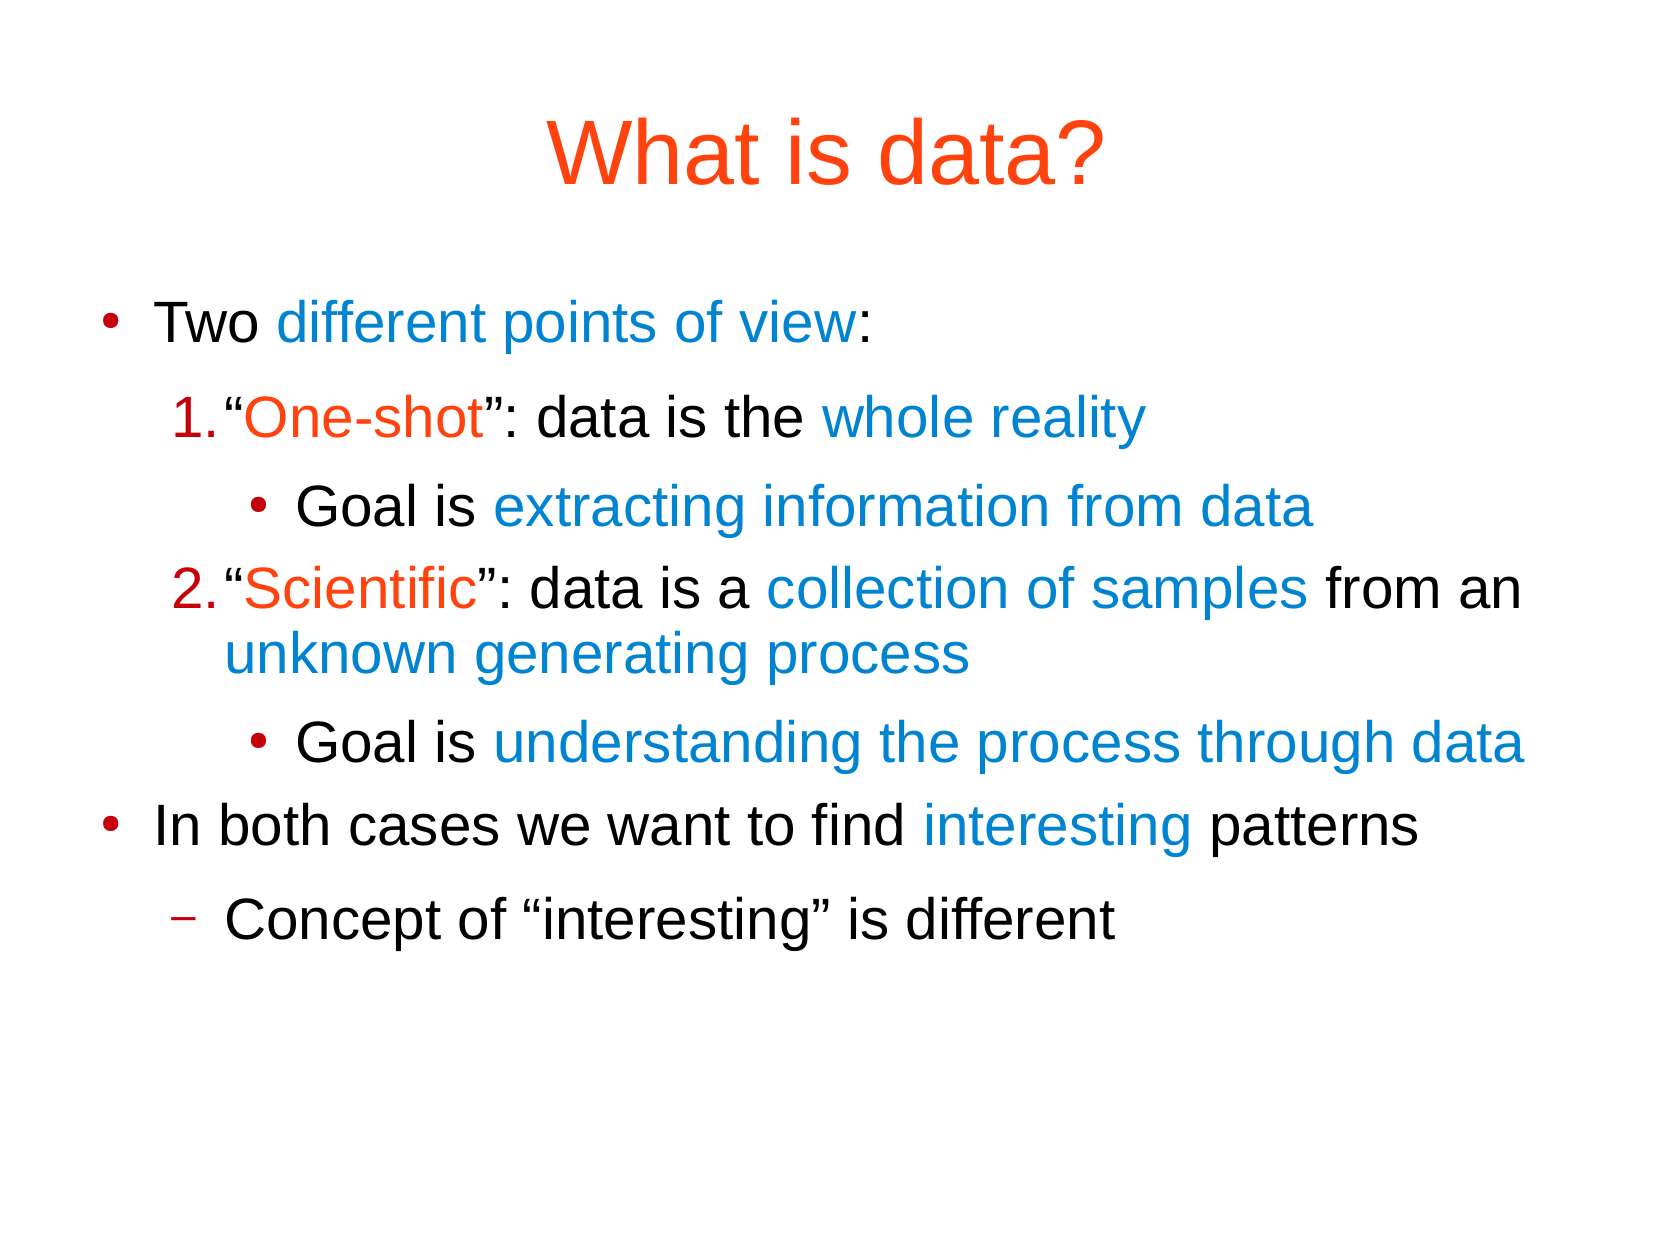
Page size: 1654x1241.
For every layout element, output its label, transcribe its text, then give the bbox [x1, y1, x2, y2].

list Two different points of view: “One-shot”: data is the whole reality Goal is extracting information from data “Scientific”: data is a collection of samples from an unknown generating process Goal is understanding the process through data In both cases we want to find interesting patterns Concept of “interesting” is different [82, 290, 1538, 1111]
title What is data? [45, 49, 1609, 257]
